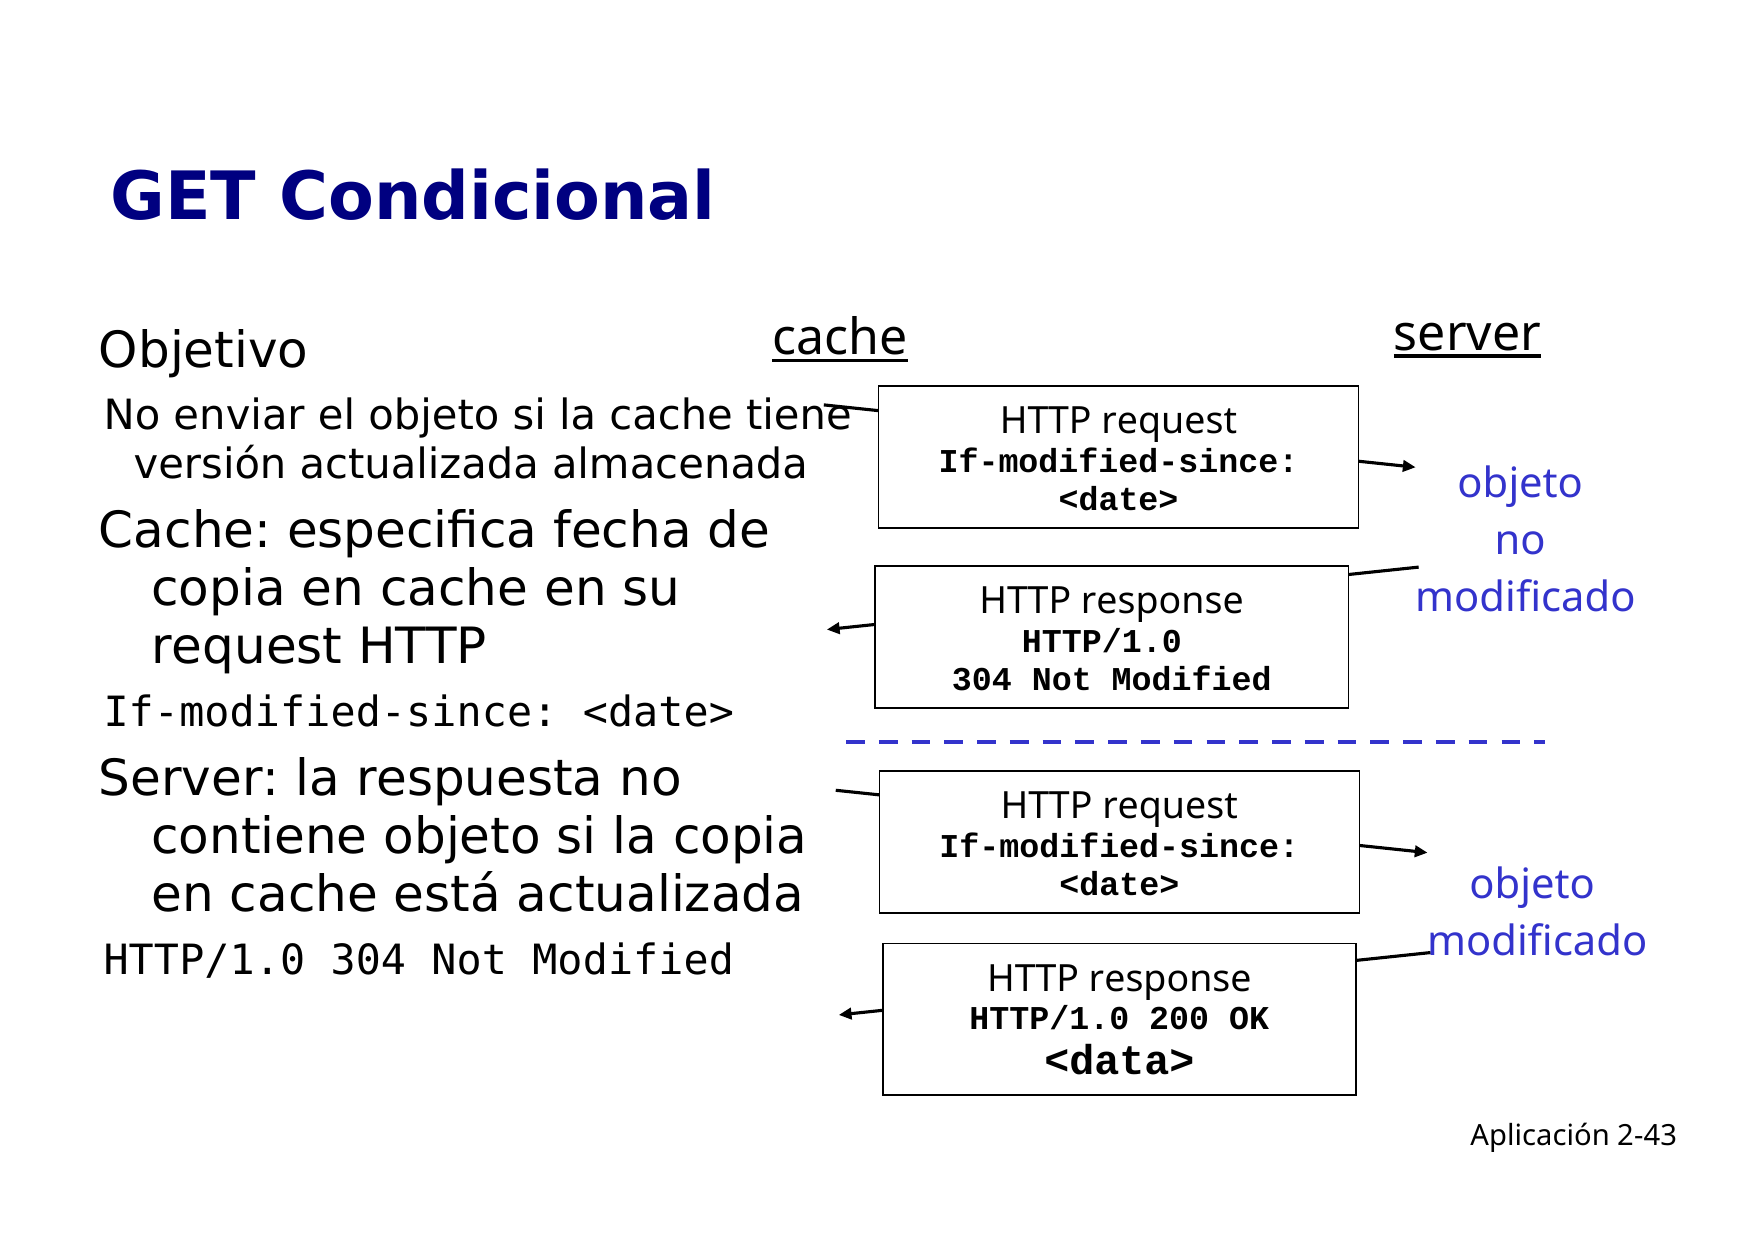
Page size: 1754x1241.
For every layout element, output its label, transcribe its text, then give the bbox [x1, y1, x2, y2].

text_box cache [757, 293, 923, 378]
text_box server [1379, 289, 1557, 373]
text_box HTTP request If-modified-since: <date> [878, 385, 1359, 528]
text_box HTTP request If-modified-since: <date> [879, 771, 1360, 914]
text_box objeto no modificado [1400, 445, 1651, 632]
text_box HTTP response HTTP/1.0 304 Not Modified [875, 566, 1349, 709]
title GET Condicional [95, 88, 1671, 305]
text_box objeto modificado [1412, 846, 1663, 976]
text_box HTTP response HTTP/1.0 200 OK <data> [882, 943, 1357, 1095]
list Objetivo No enviar el objeto si la cache tiene versión actualizada almacenada Cache: especifica fecha de copia en cache en su request HTTP If-modified-since: <date> Server: la respuesta no contiene objeto si la copia en cache está actualizada HTTP/1.0 304 Not Modified [95, 320, 865, 1048]
